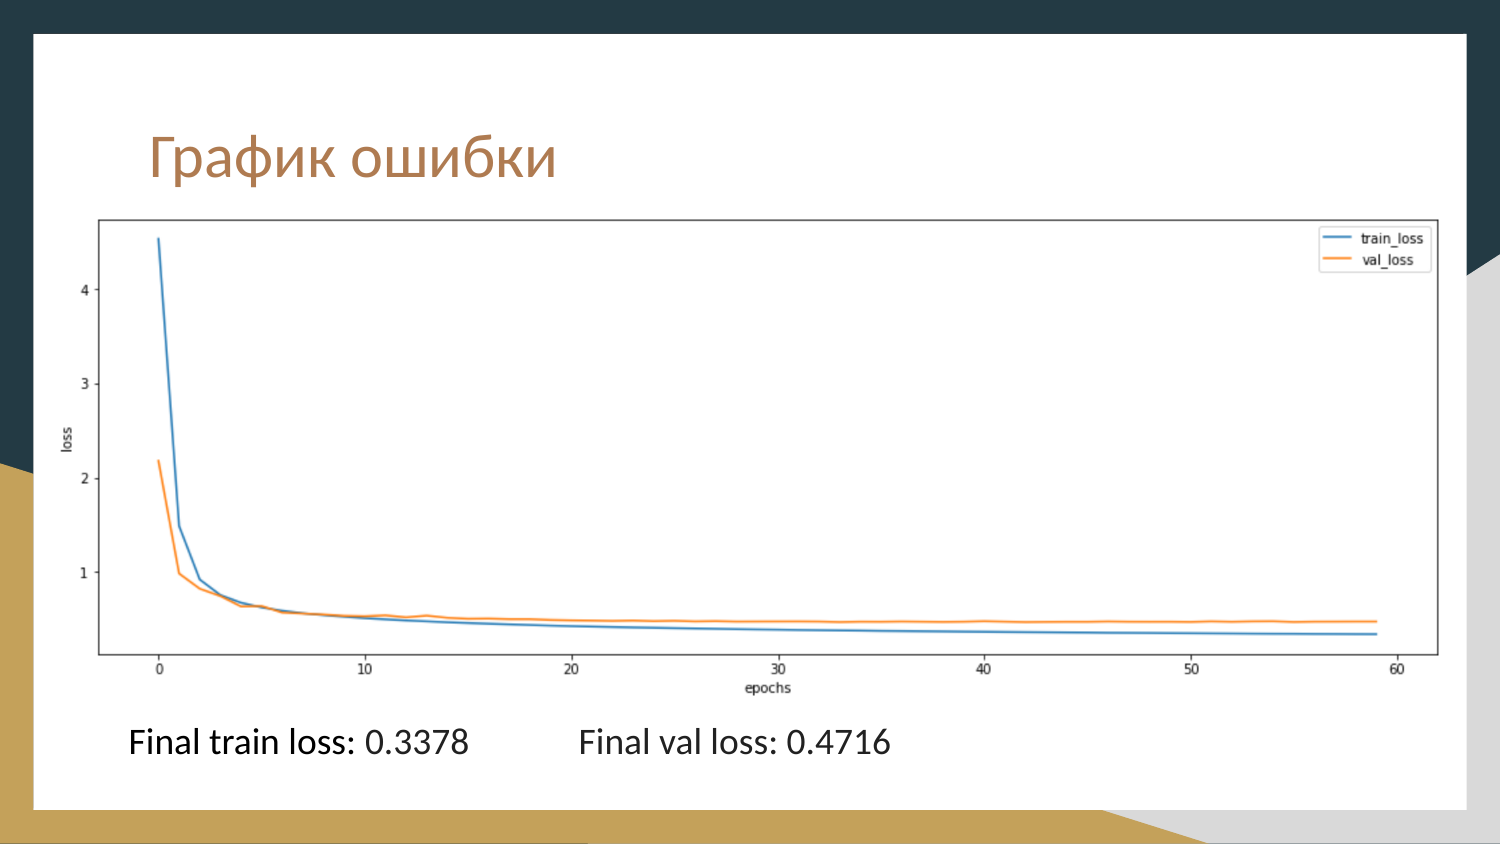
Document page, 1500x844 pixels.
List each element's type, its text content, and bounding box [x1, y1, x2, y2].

title График ошибки [134, 99, 1366, 214]
text_box Final train loss: 0.3378 Final val loss: 0.4716 [113, 702, 1317, 772]
picture [55, 214, 1445, 703]
